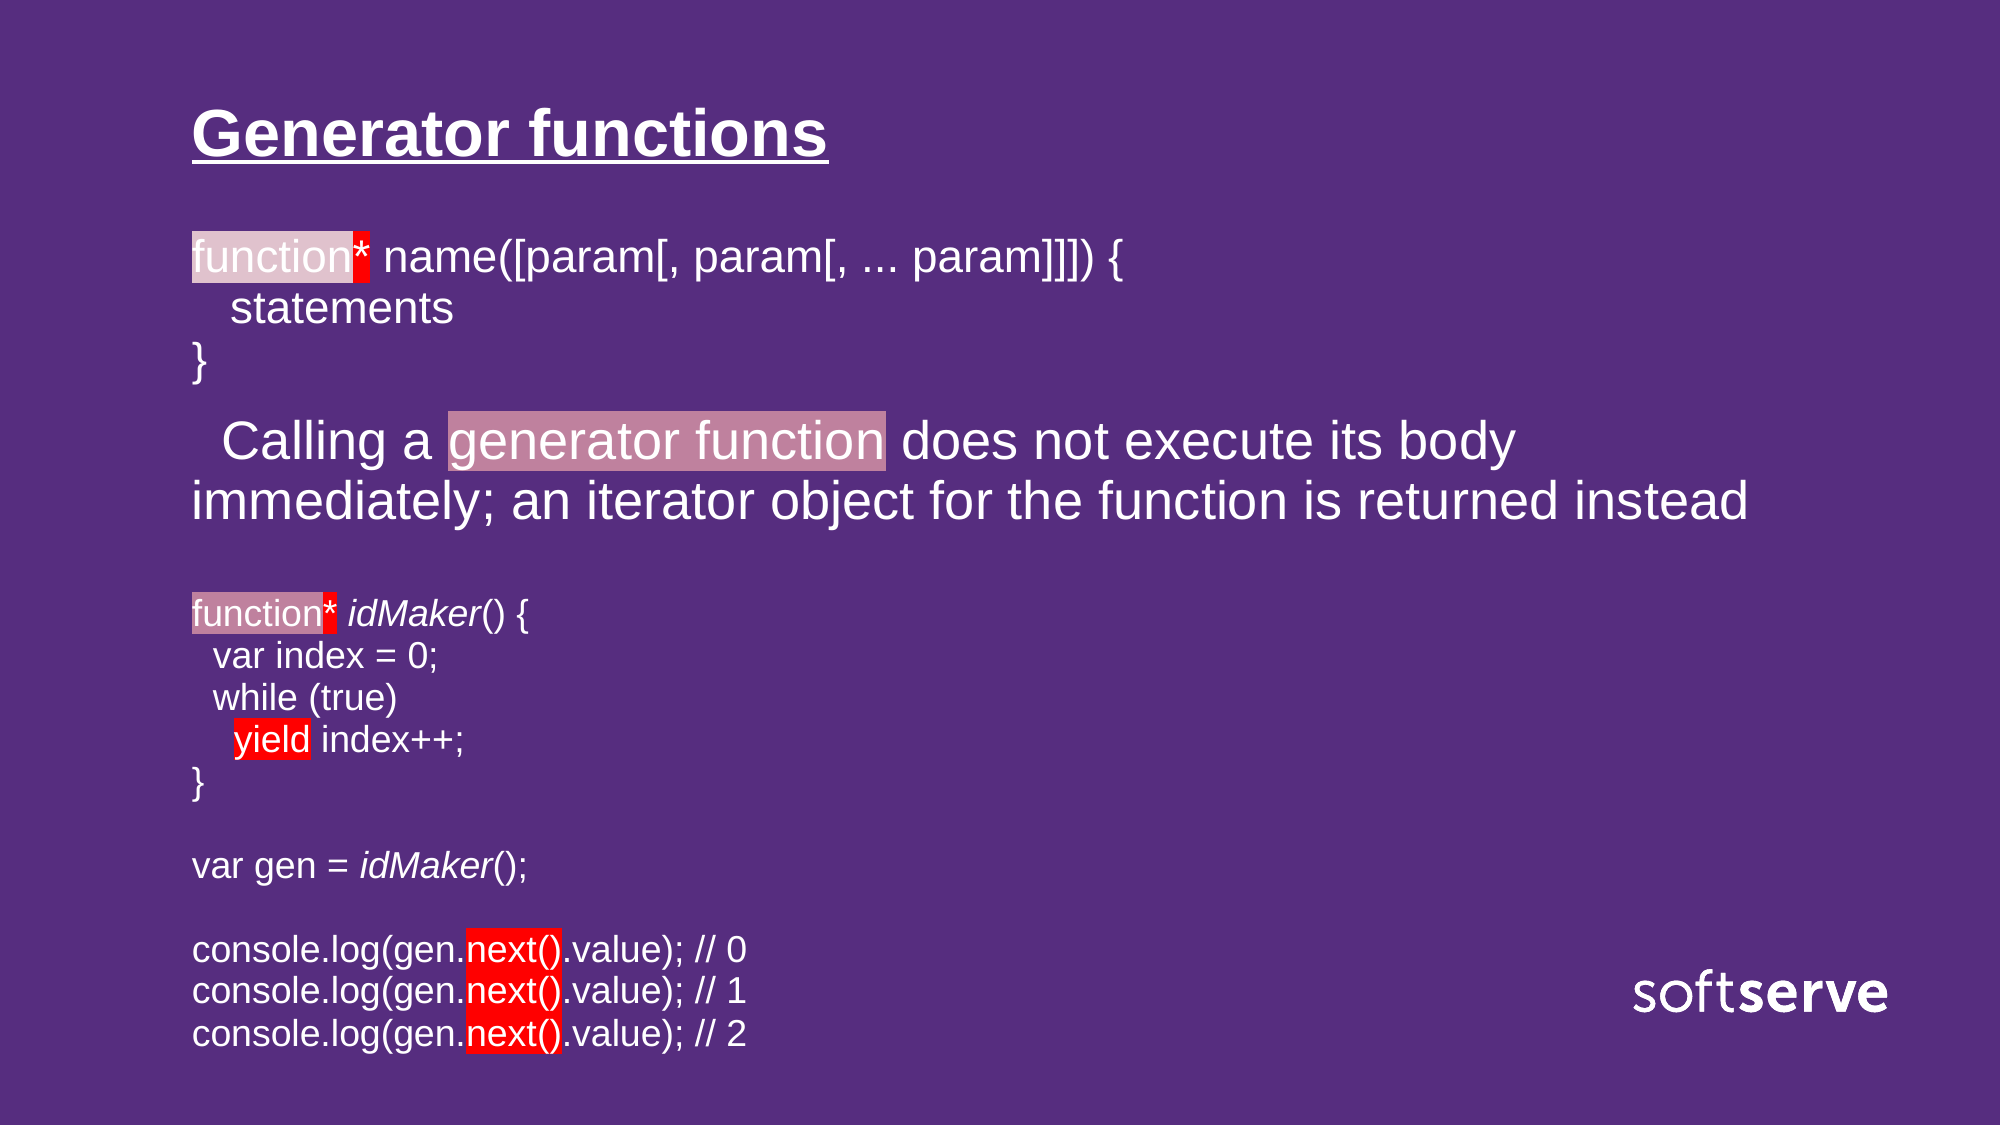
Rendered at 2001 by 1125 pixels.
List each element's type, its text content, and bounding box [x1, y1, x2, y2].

text_box Generator functions function* name([param[, param[, ... param]]]) { statements } Calling a generator function does not execute its body immediately; an iterator object for the function is returned instead function* idMaker() { var index = 0; while (true) yield index++; } var gen = idMaker(); console.log(gen.next().value); // 0 console.log(gen.next().value); // 1 console.log(gen.next().value); // 2 [177, 88, 1772, 1125]
